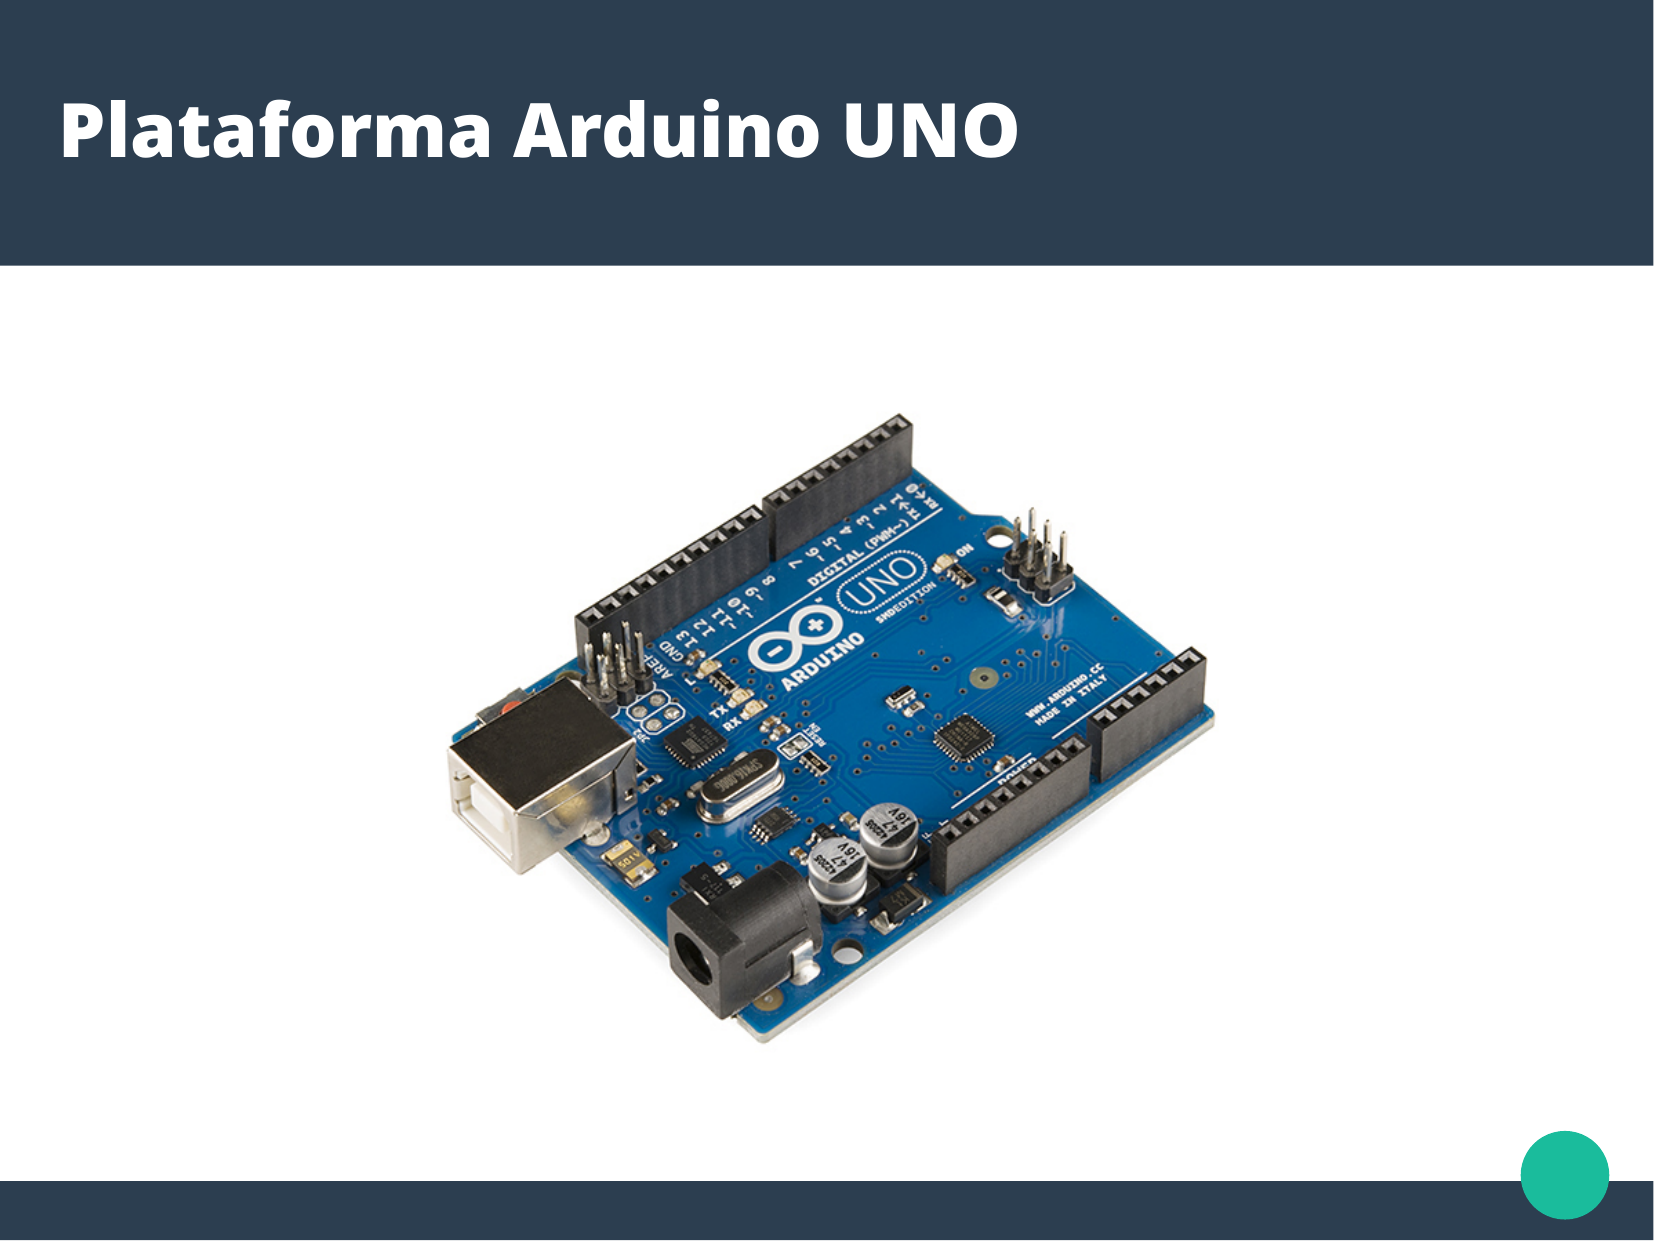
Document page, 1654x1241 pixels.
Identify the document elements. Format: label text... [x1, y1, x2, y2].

picture [413, 324, 1241, 1152]
title Plataforma Arduino UNO [59, 49, 1595, 207]
